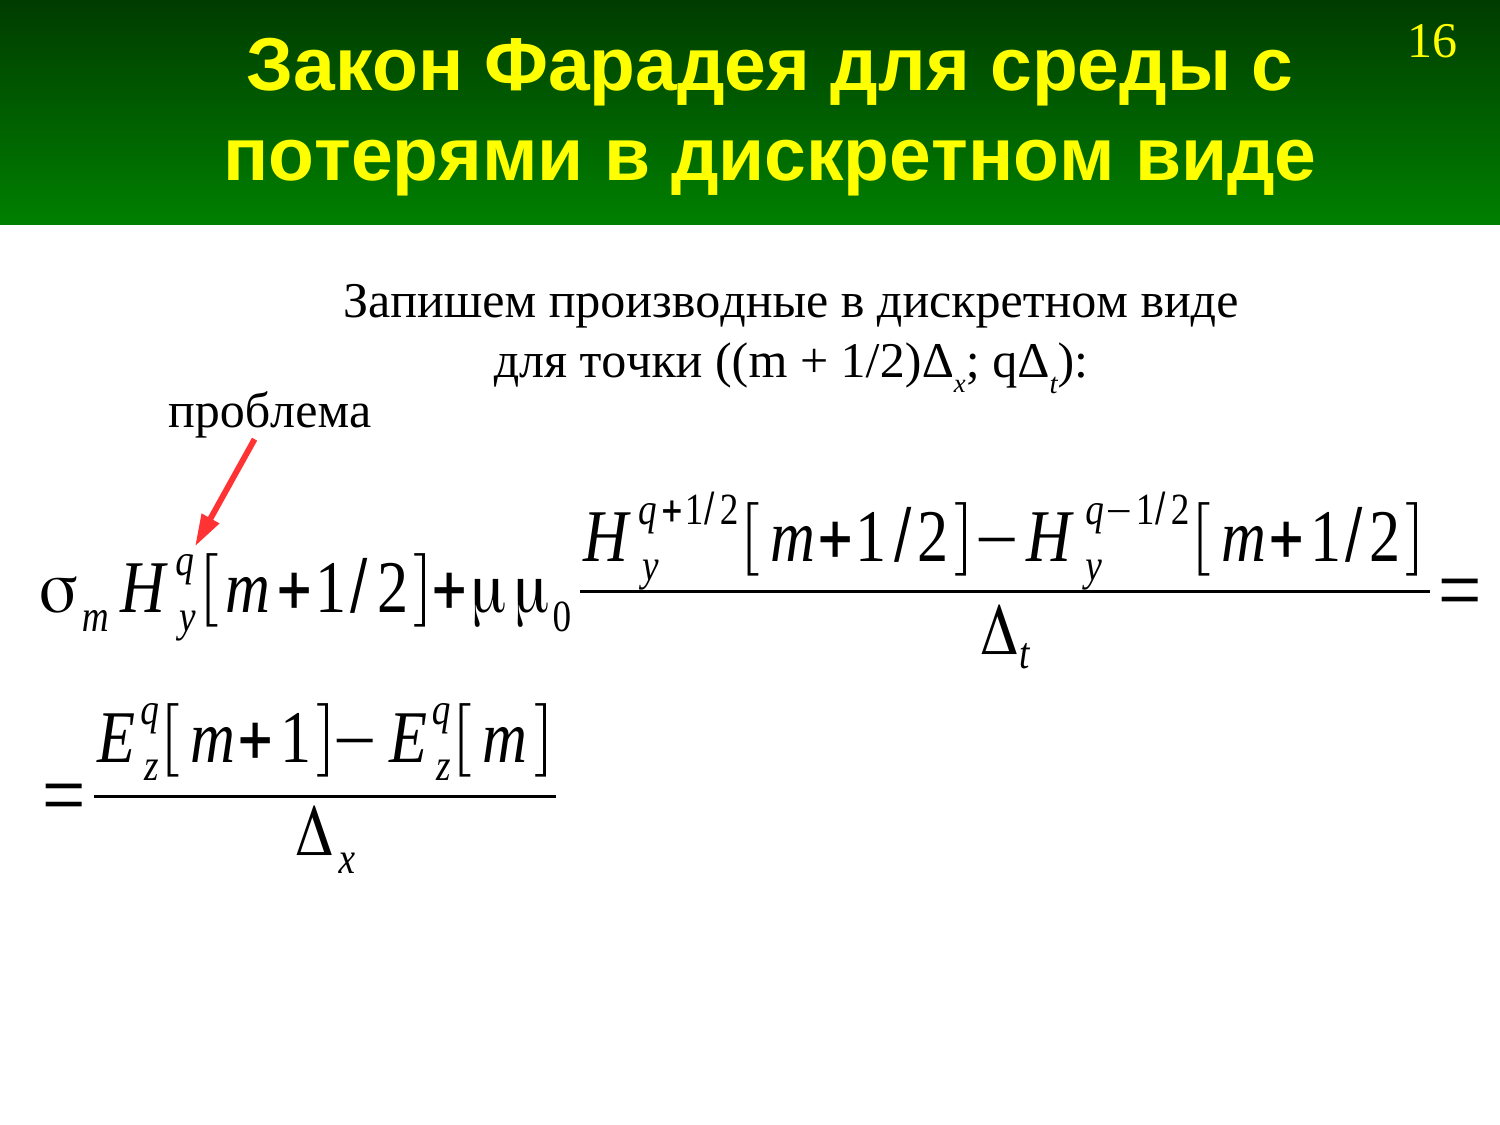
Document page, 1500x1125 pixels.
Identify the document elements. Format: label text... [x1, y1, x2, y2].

title Закон Фарадея для среды с потерями в дискретном виде [100, 7, 1441, 204]
text_box Запишем производные в дискретном виде для точки ((m + 1/2)Δx; qΔt): [328, 259, 1268, 407]
text_box проблема [153, 370, 387, 446]
chart [23, 482, 1500, 882]
